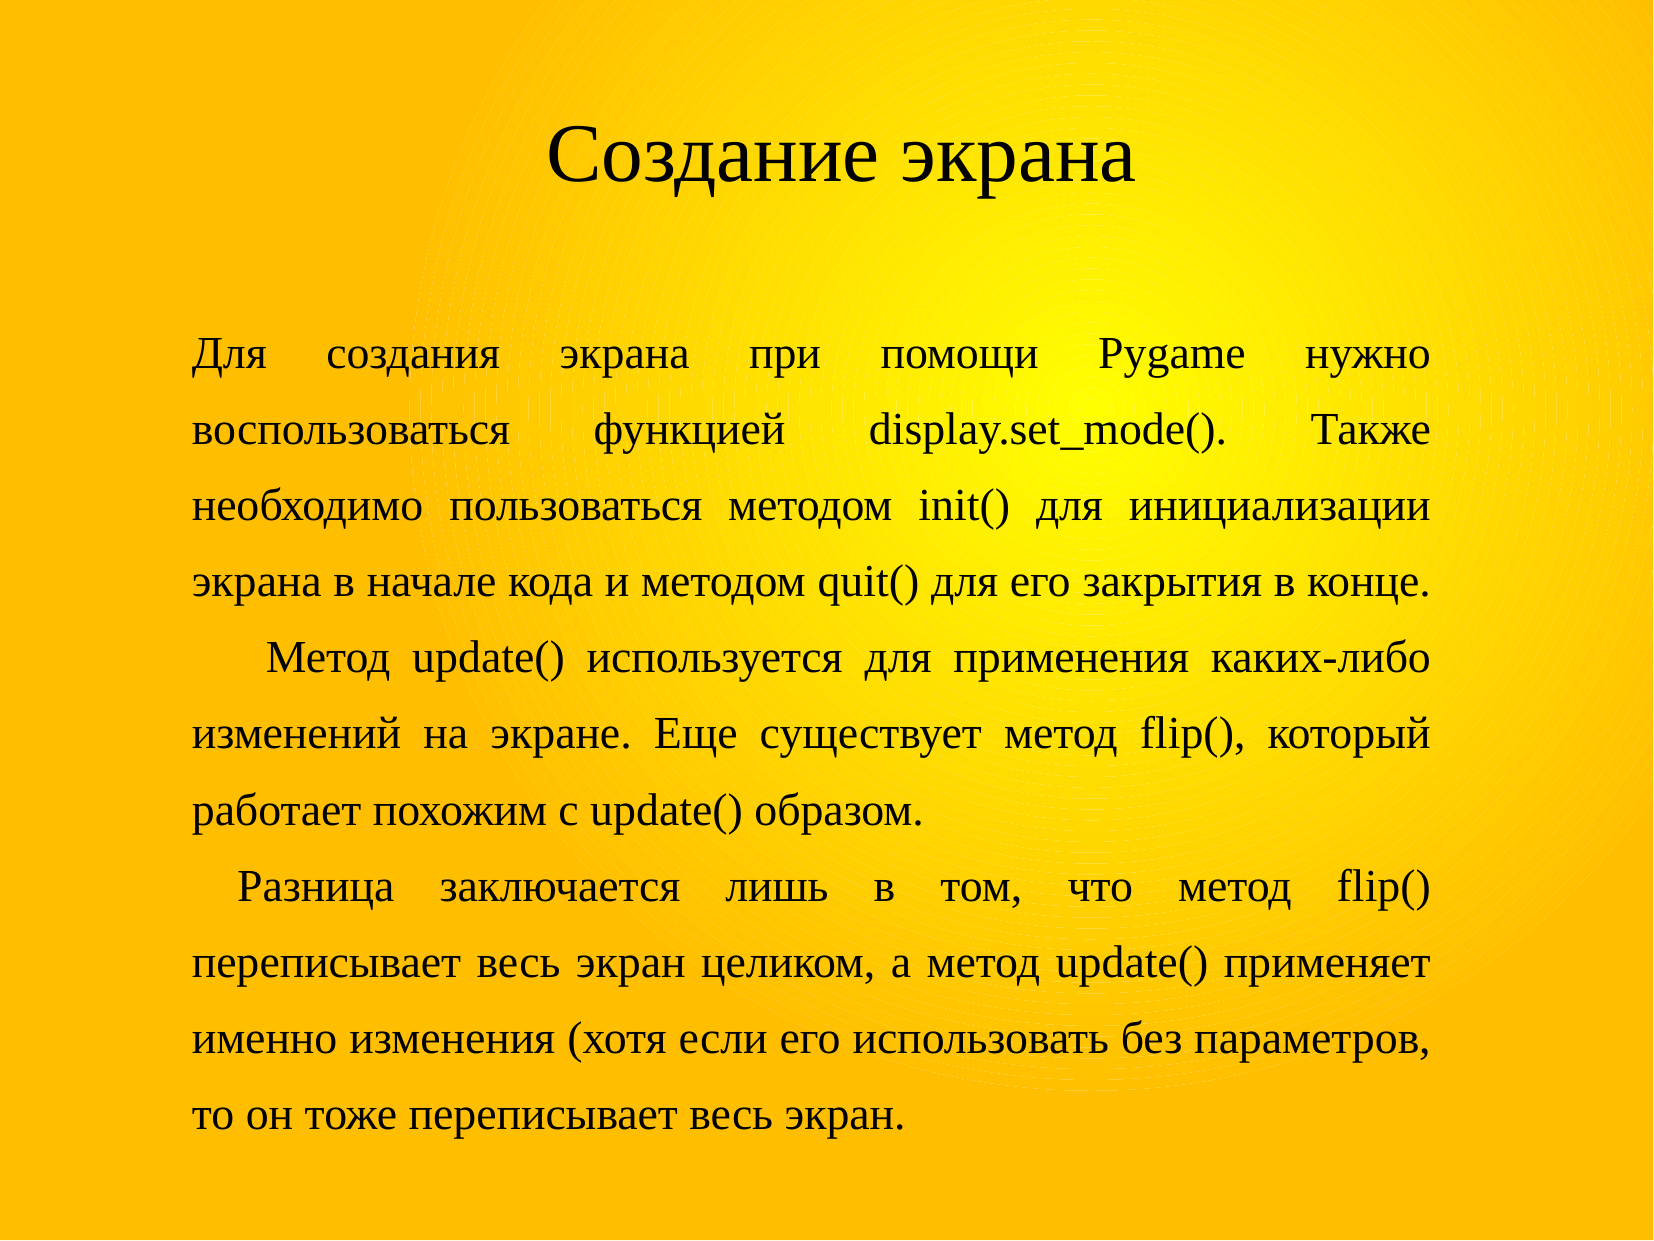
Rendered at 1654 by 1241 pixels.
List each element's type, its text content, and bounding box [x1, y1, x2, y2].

title Создание экрана [82, 49, 1571, 257]
text_box Для создания экрана при помощи Pygame нужно воспользоваться функцией display.set_mode(). Также необходимо пользоваться методом init() для инициализации экрана в начале кода и методом quit() для его закрытия в конце. Метод update() используется для применения каких-либо изменений на экране. Еще существует метод flip(), который работает похожим с update() образом. Разница заключается лишь в том, что метод flip() переписывает весь экран целиком, а метод update() применяет именно изменения (хотя если его использовать без параметров, то он тоже переписывает весь экран. [177, 295, 1447, 1147]
